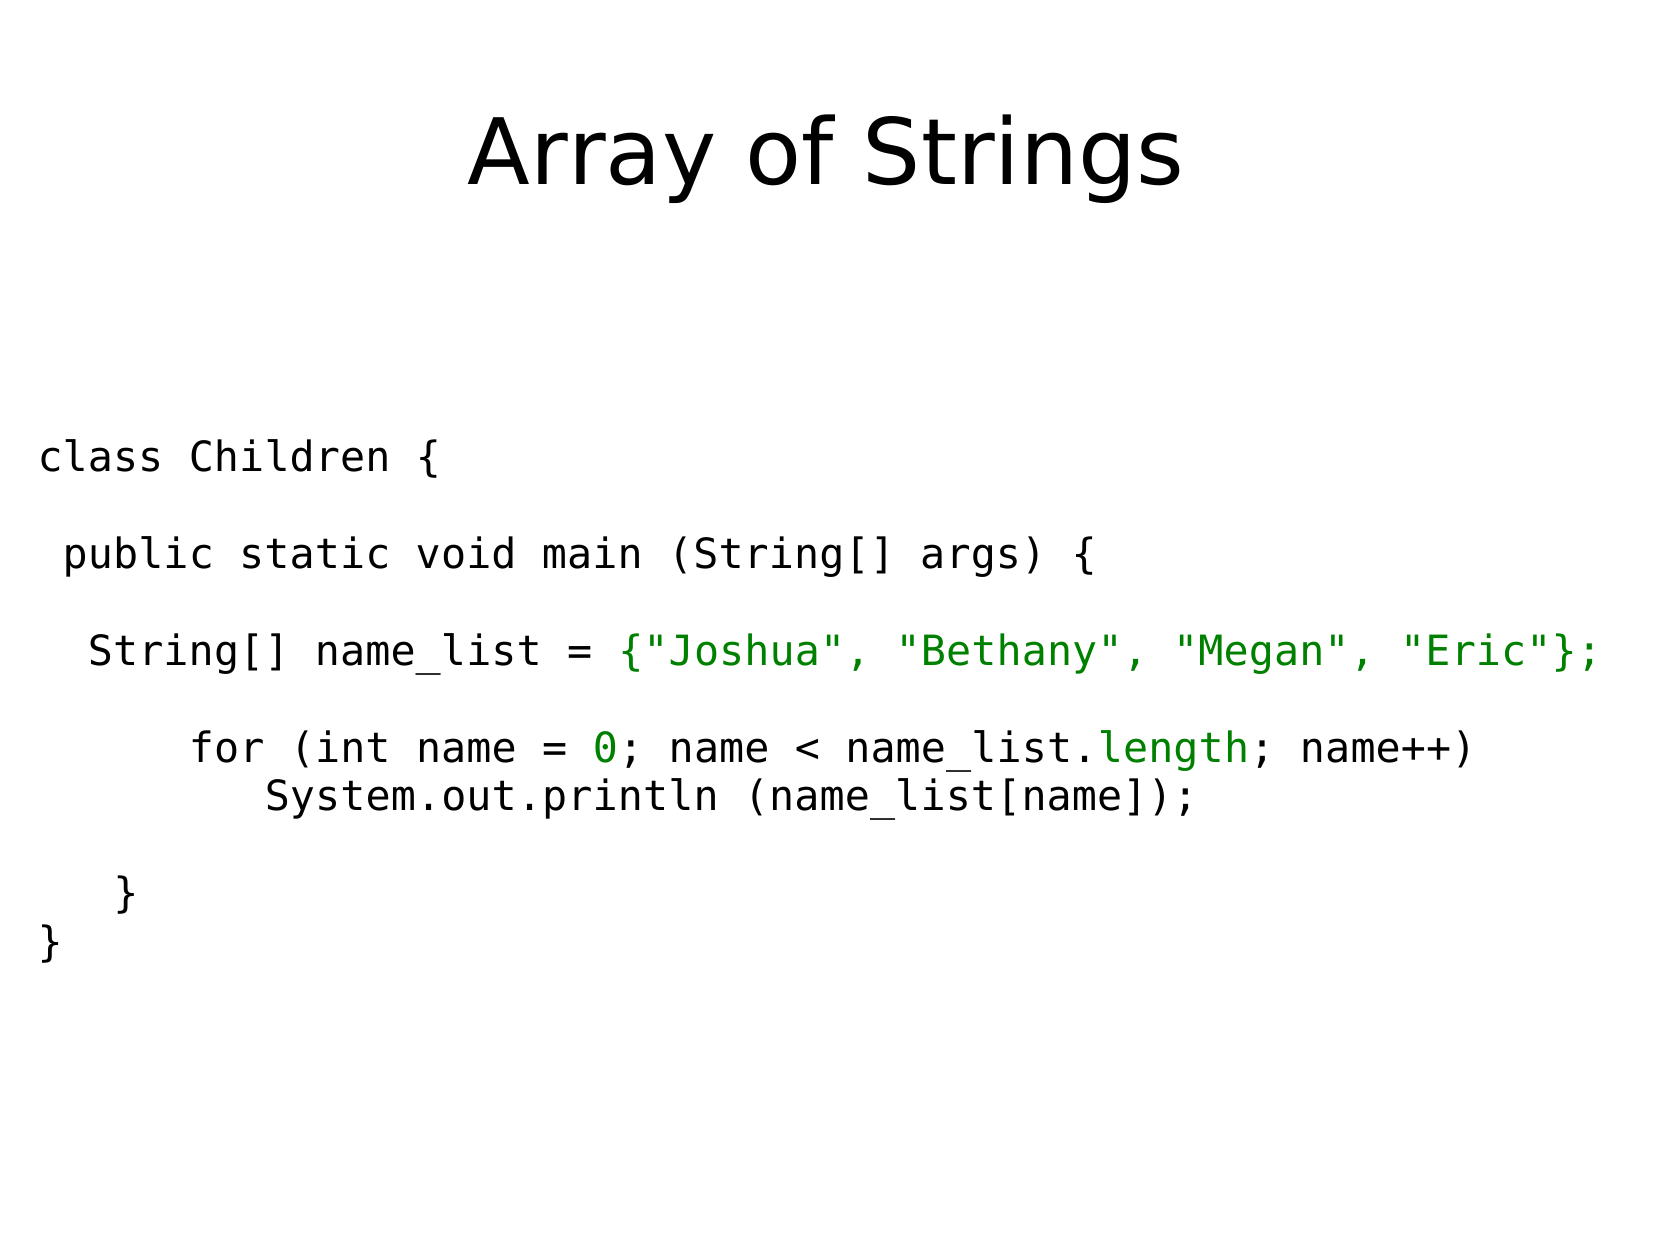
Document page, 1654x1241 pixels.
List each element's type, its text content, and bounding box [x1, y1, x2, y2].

title Array of Strings [82, 49, 1571, 257]
subtitle class Children { public static void main (String[] args) { String[] name_list = {"Joshua", "Bethany", "Megan", "Eric"}; for (int name = 0; name < name_list.length; name++) System.out.println (name_list[name]); } } [37, 297, 1613, 1102]
